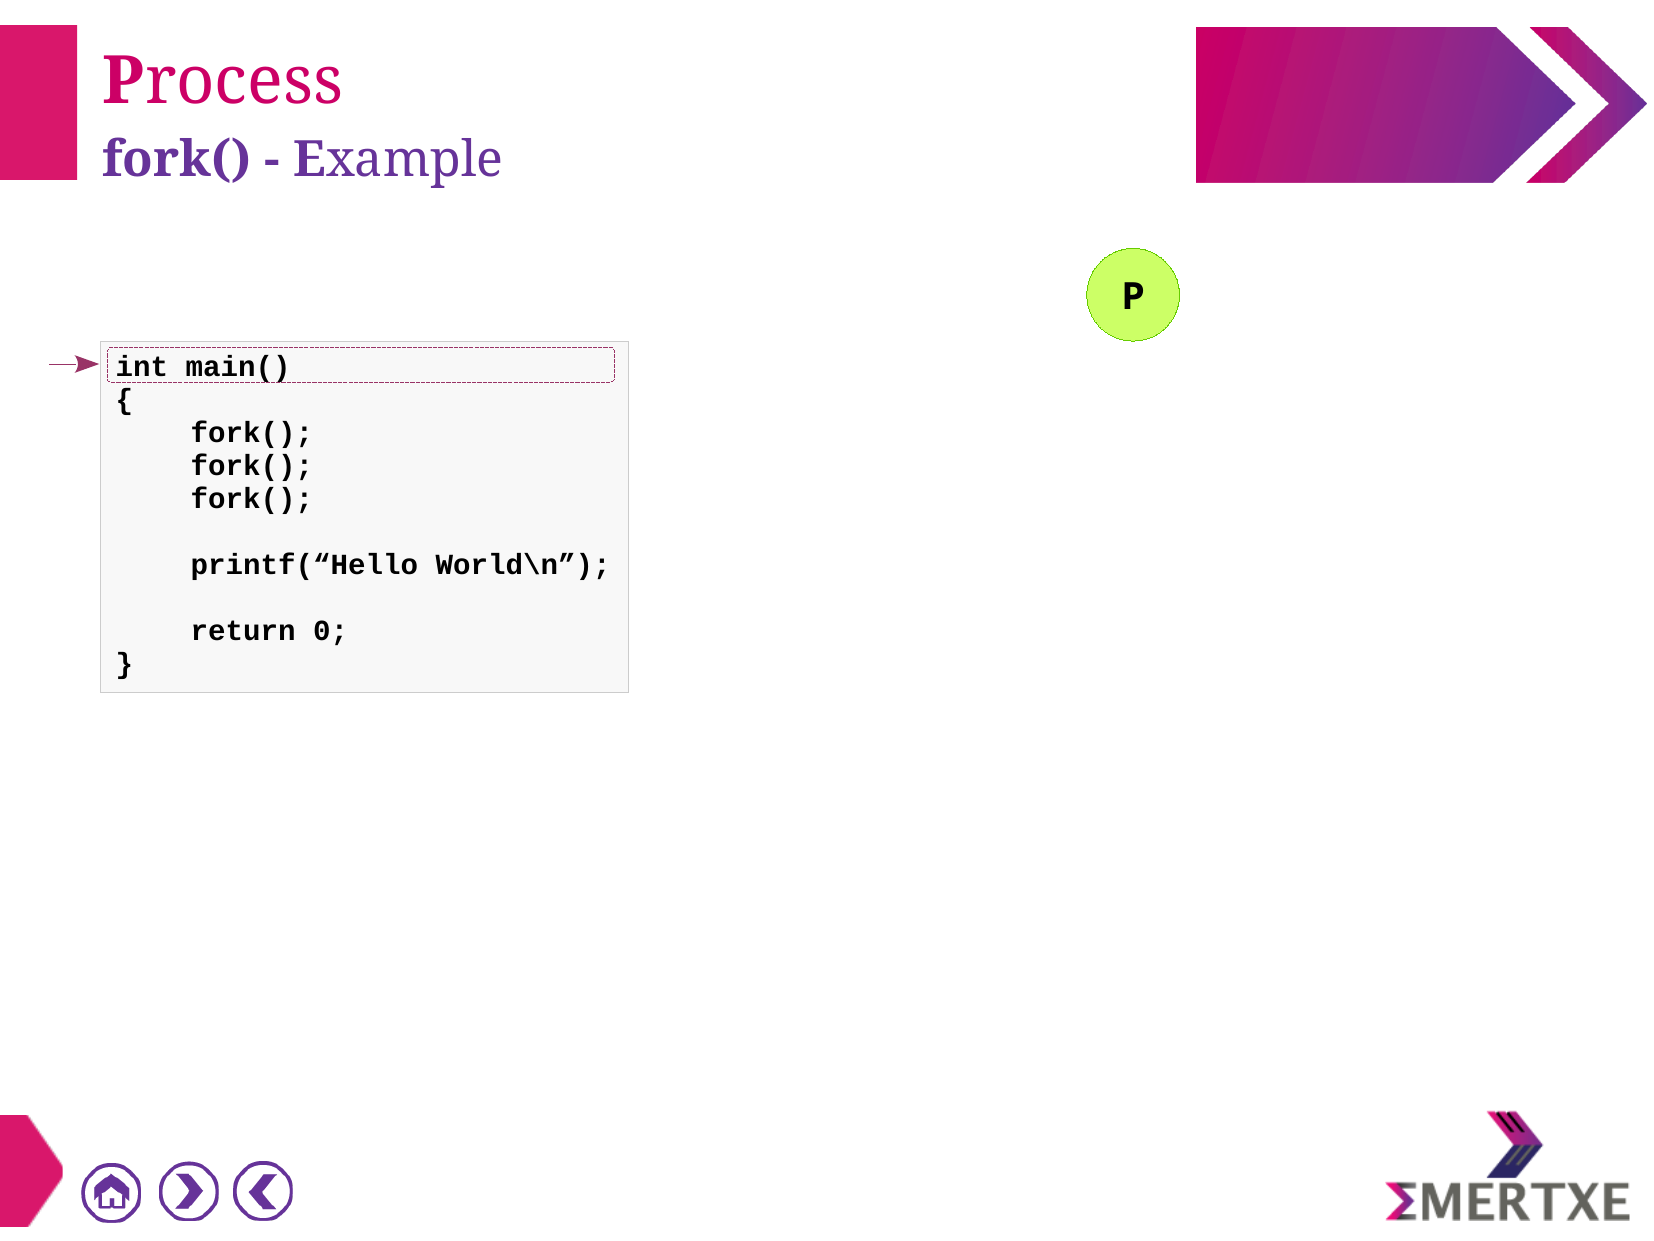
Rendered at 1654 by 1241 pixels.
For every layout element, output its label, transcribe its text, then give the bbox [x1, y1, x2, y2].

picture [81, 1163, 141, 1223]
picture [233, 1161, 293, 1221]
picture [1385, 1107, 1631, 1221]
picture [159, 1161, 219, 1221]
text_box [107, 347, 615, 383]
picture [1580, 27, 1647, 183]
text_box int main() { fork(); fork(); fork(); printf(“Hello World\n”); return 0; } [100, 341, 629, 693]
text_box P [1086, 248, 1180, 342]
title Process fork() - Example [102, 8, 1580, 216]
